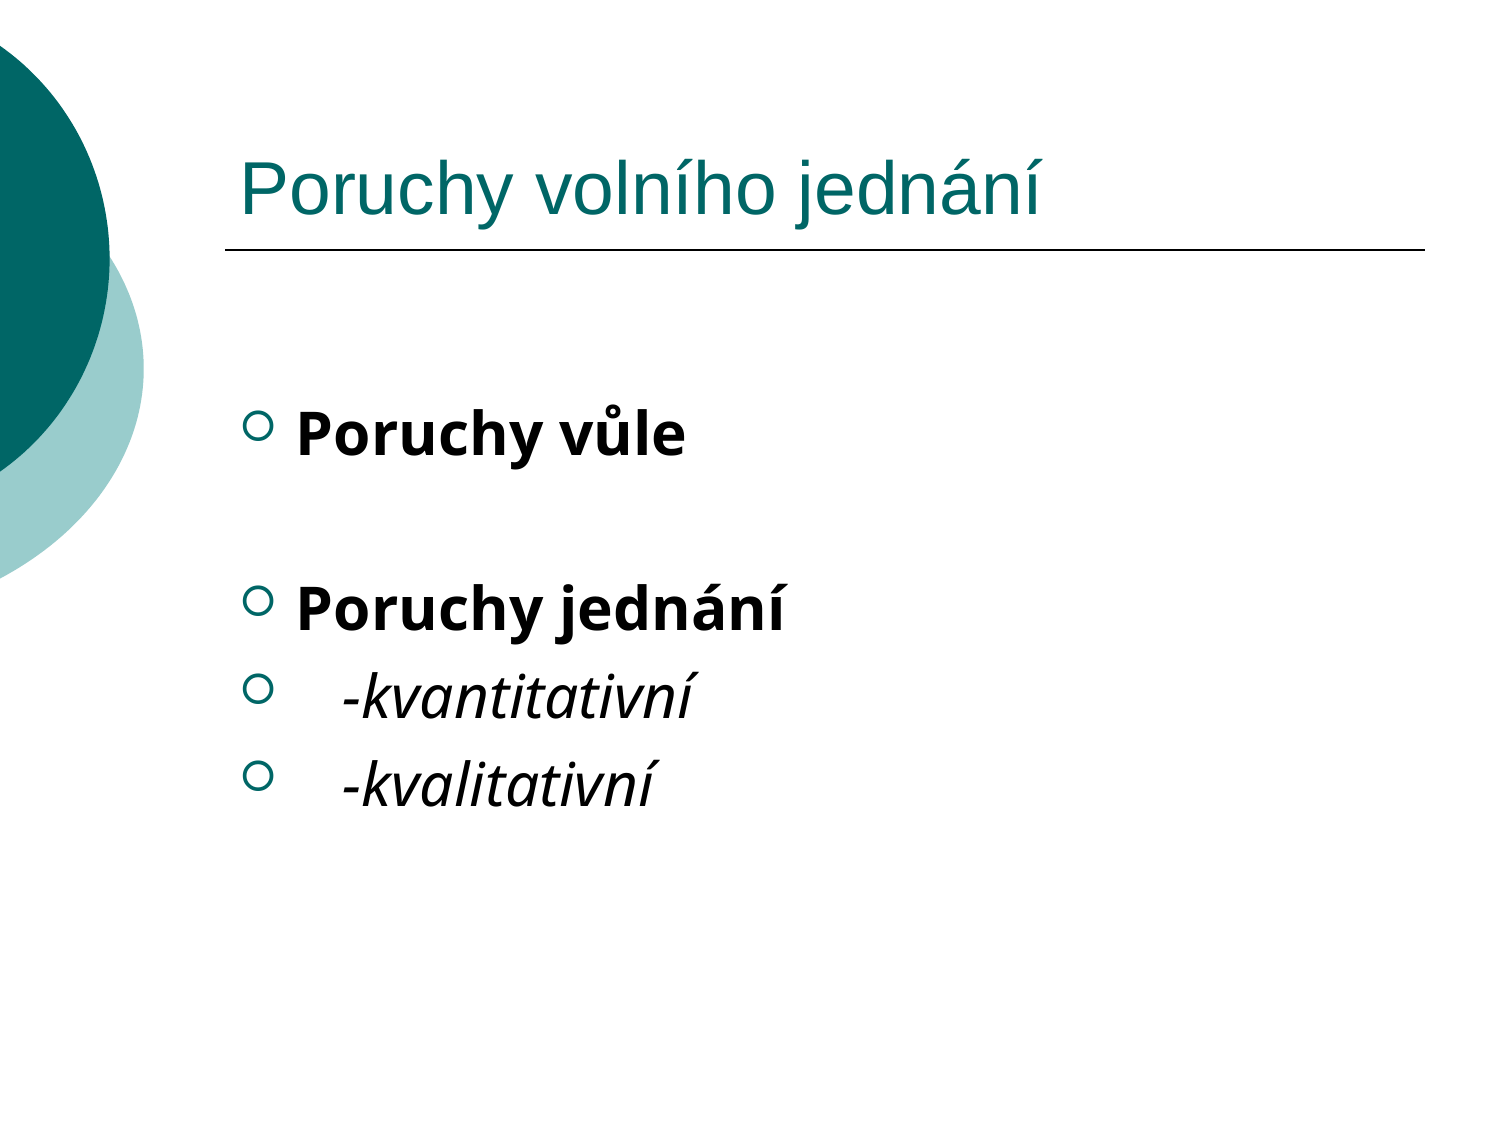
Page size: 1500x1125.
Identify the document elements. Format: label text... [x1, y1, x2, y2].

list Poruchy vůle Poruchy jednání -kvantitativní -kvalitativní [224, 299, 1425, 975]
title Poruchy volního jednání [224, 49, 1425, 237]
